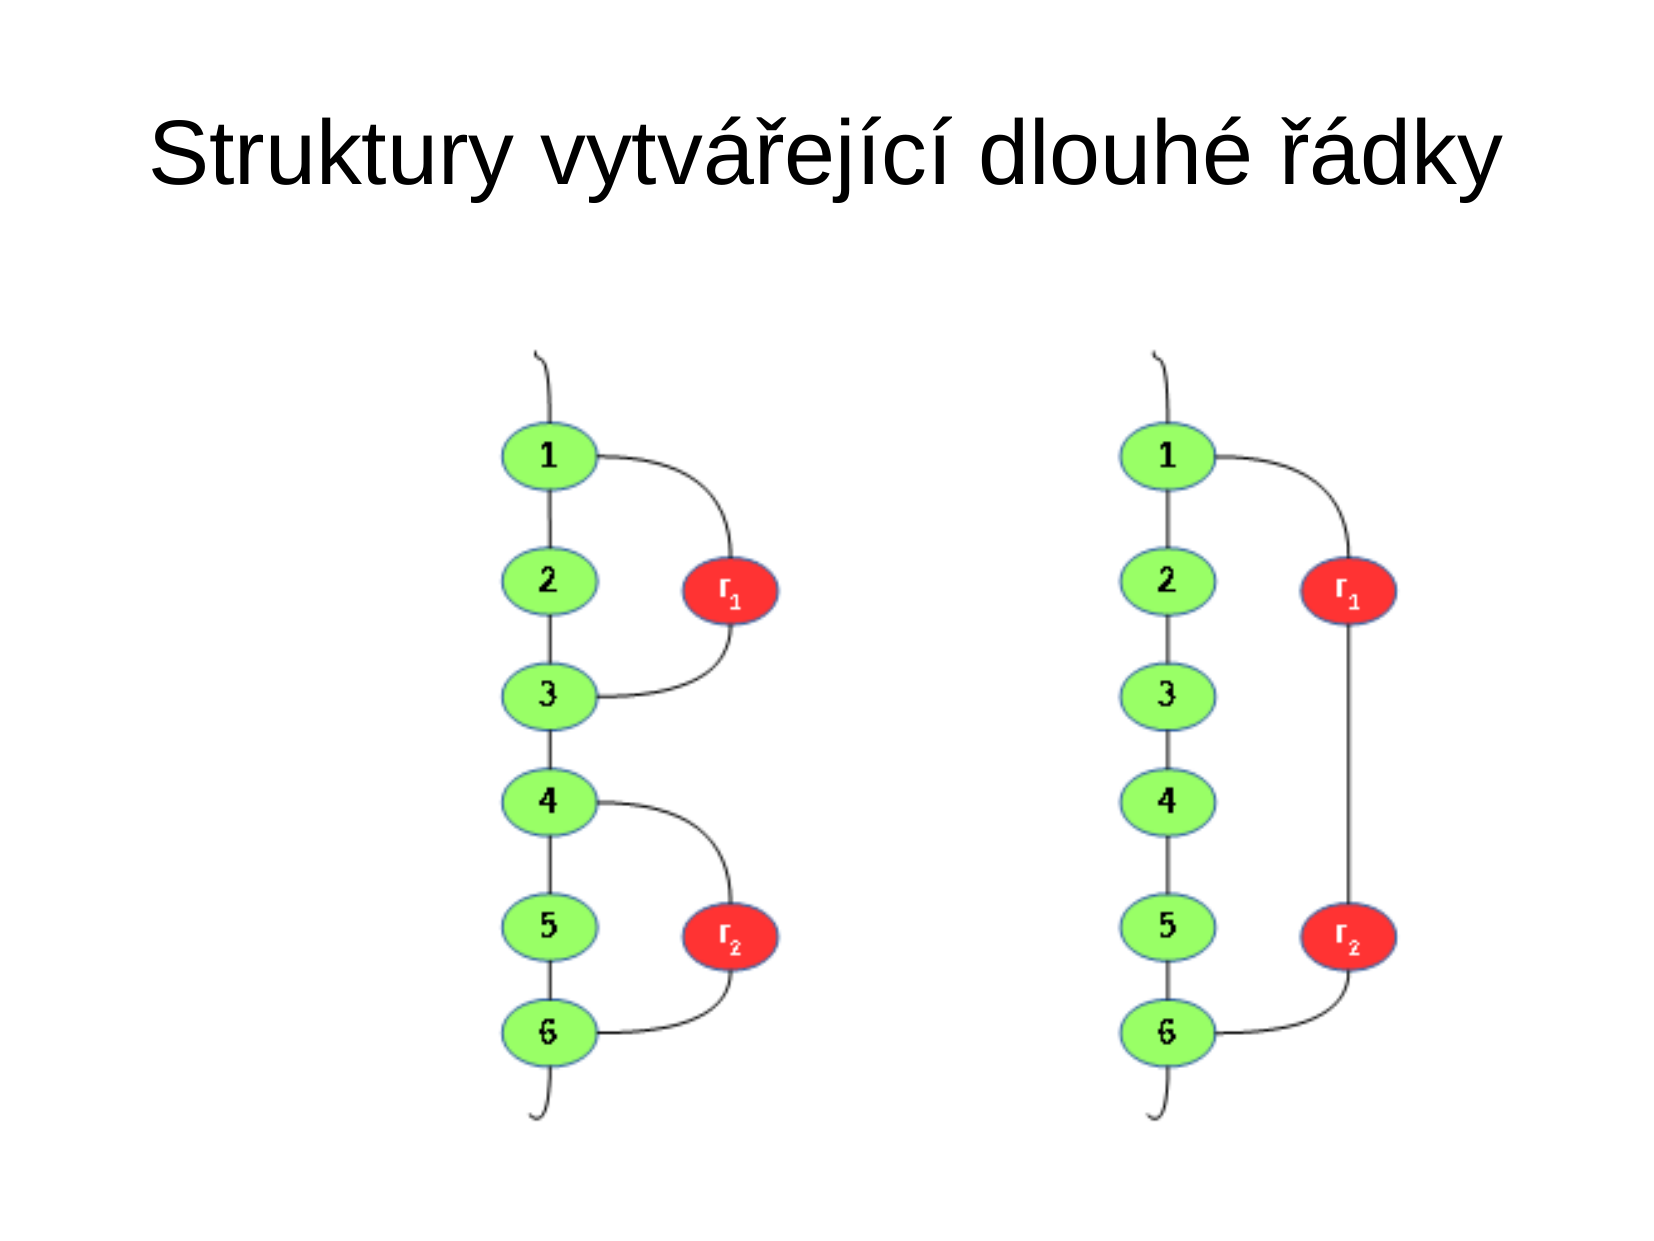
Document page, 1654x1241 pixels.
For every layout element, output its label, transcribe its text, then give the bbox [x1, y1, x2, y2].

picture [379, 290, 1418, 1134]
title Struktury vytvářející dlouhé řádky [82, 49, 1571, 257]
